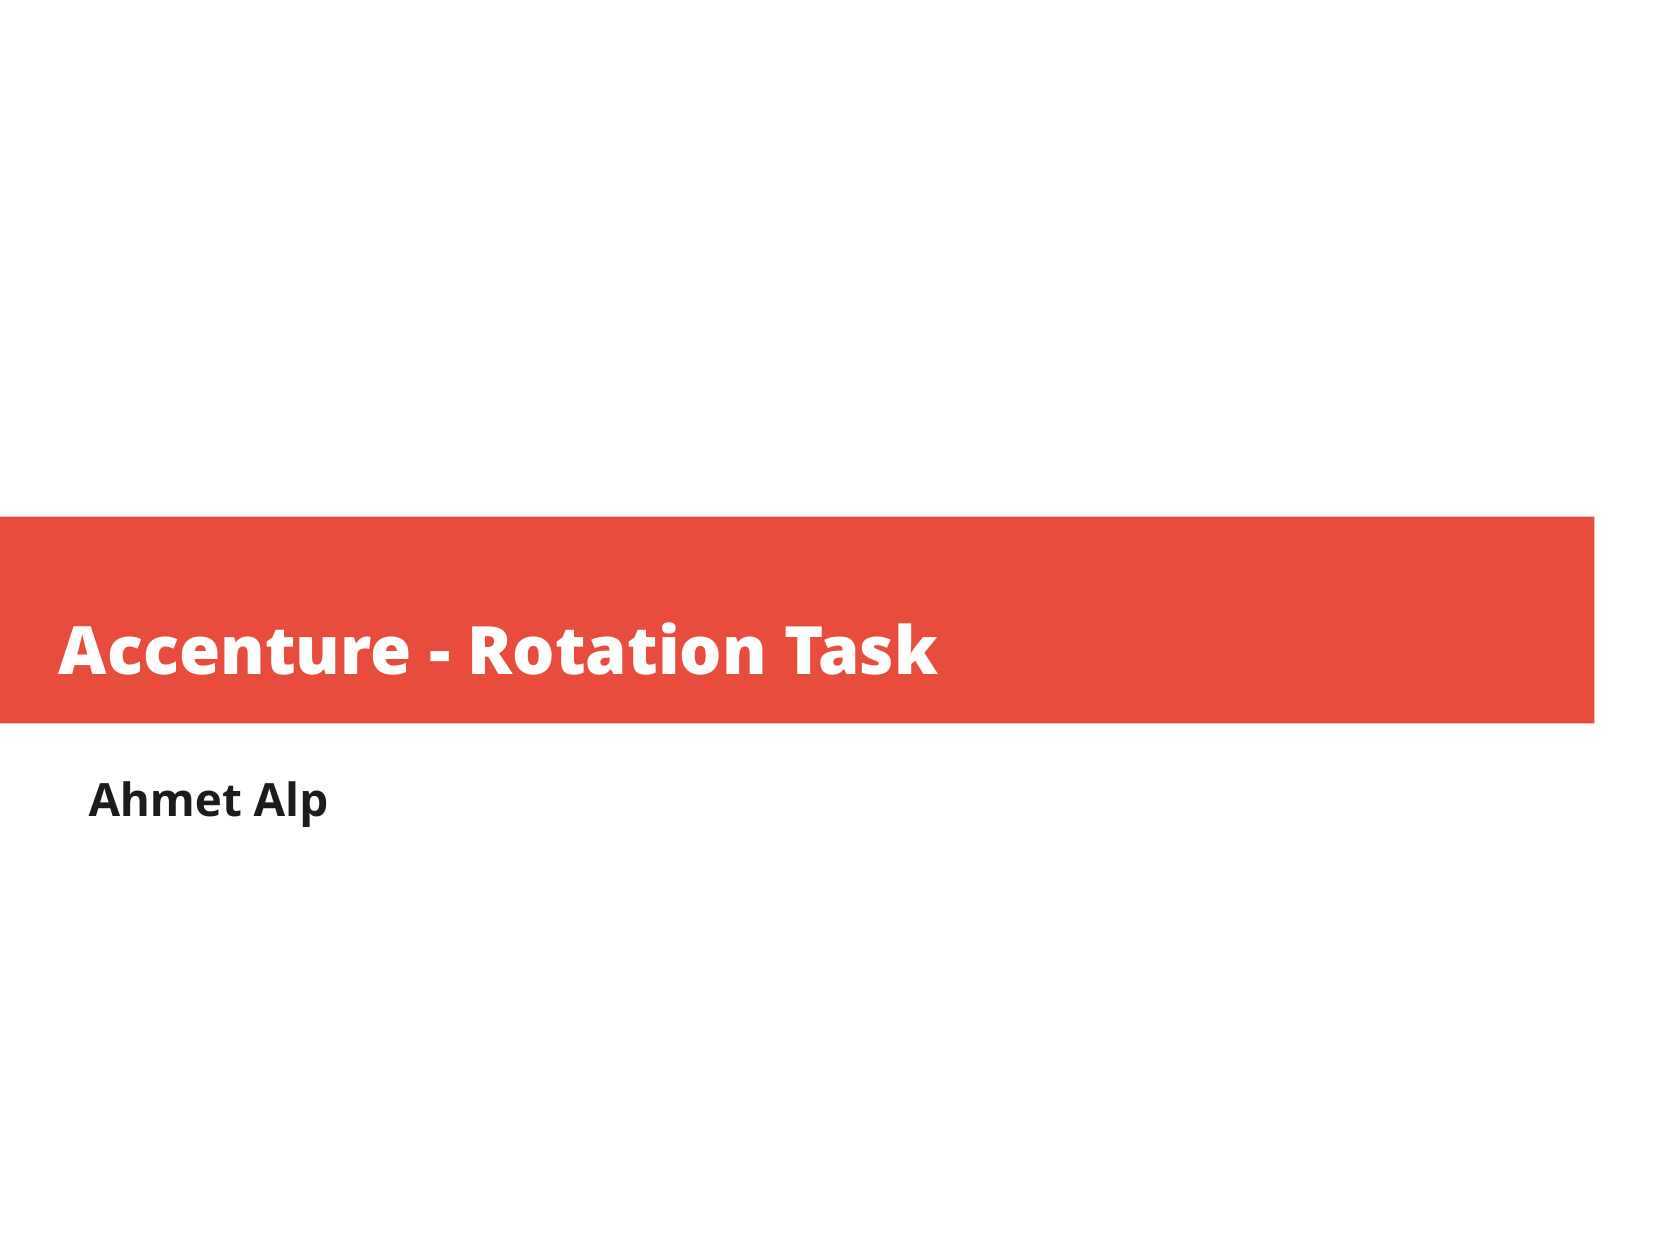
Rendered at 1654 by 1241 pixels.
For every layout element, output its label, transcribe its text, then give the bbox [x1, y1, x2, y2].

subtitle Ahmet Alp [88, 767, 1595, 1182]
title Accenture - Rotation Task [59, 546, 1595, 694]
